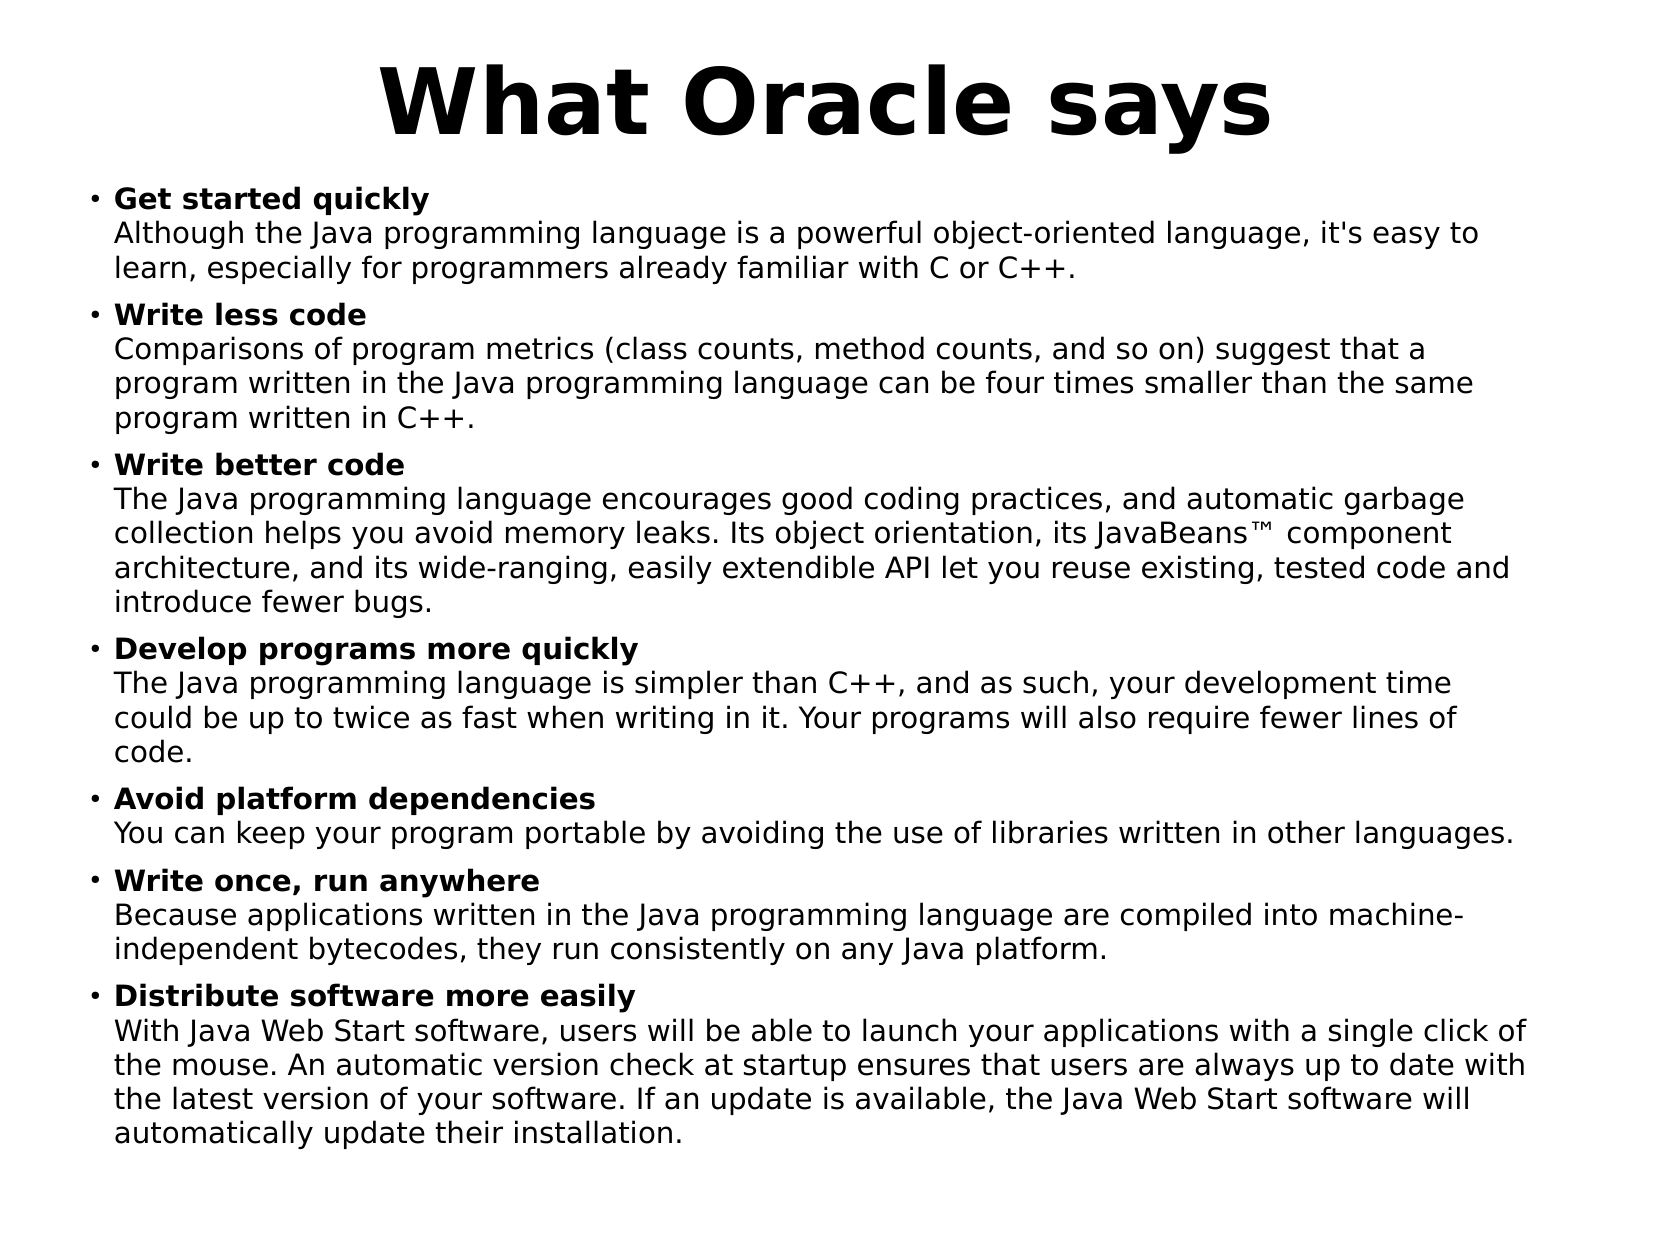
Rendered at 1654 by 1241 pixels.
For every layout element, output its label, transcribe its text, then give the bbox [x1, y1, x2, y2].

title What Oracle says [82, 49, 1571, 157]
list Get started quickly Although the Java programming language is a powerful object-oriented language, it's easy to learn, especially for programmers already familiar with C or C++. Write less code Comparisons of program metrics (class counts, method counts, and so on) suggest that a program written in the Java programming language can be four times smaller than the same program written in C++. Write better code The Java programming language encourages good coding practices, and automatic garbage collection helps you avoid memory leaks. Its object orientation, its JavaBeans™ component architecture, and its wide-ranging, easily extendible API let you reuse existing, tested code and introduce fewer bugs. Develop programs more quickly The Java programming language is simpler than C++, and as such, your development time could be up to twice as fast when writing in it. Your programs will also require fewer lines of code. Avoid platform dependencies You can keep your program portable by avoiding the use of libraries written in other languages. Write once, run anywhere Because applications written in the Java programming language are compiled into machine-independent bytecodes, they run consistently on any Java platform. Distribute software more easily With Java Web Start software, users will be able to launch your applications with a single click of the mouse. An automatic version check at startup ensures that users are always up to date with the latest version of your software. If an update is available, the Java Web Start software will automatically update their installation. [82, 182, 1538, 1186]
